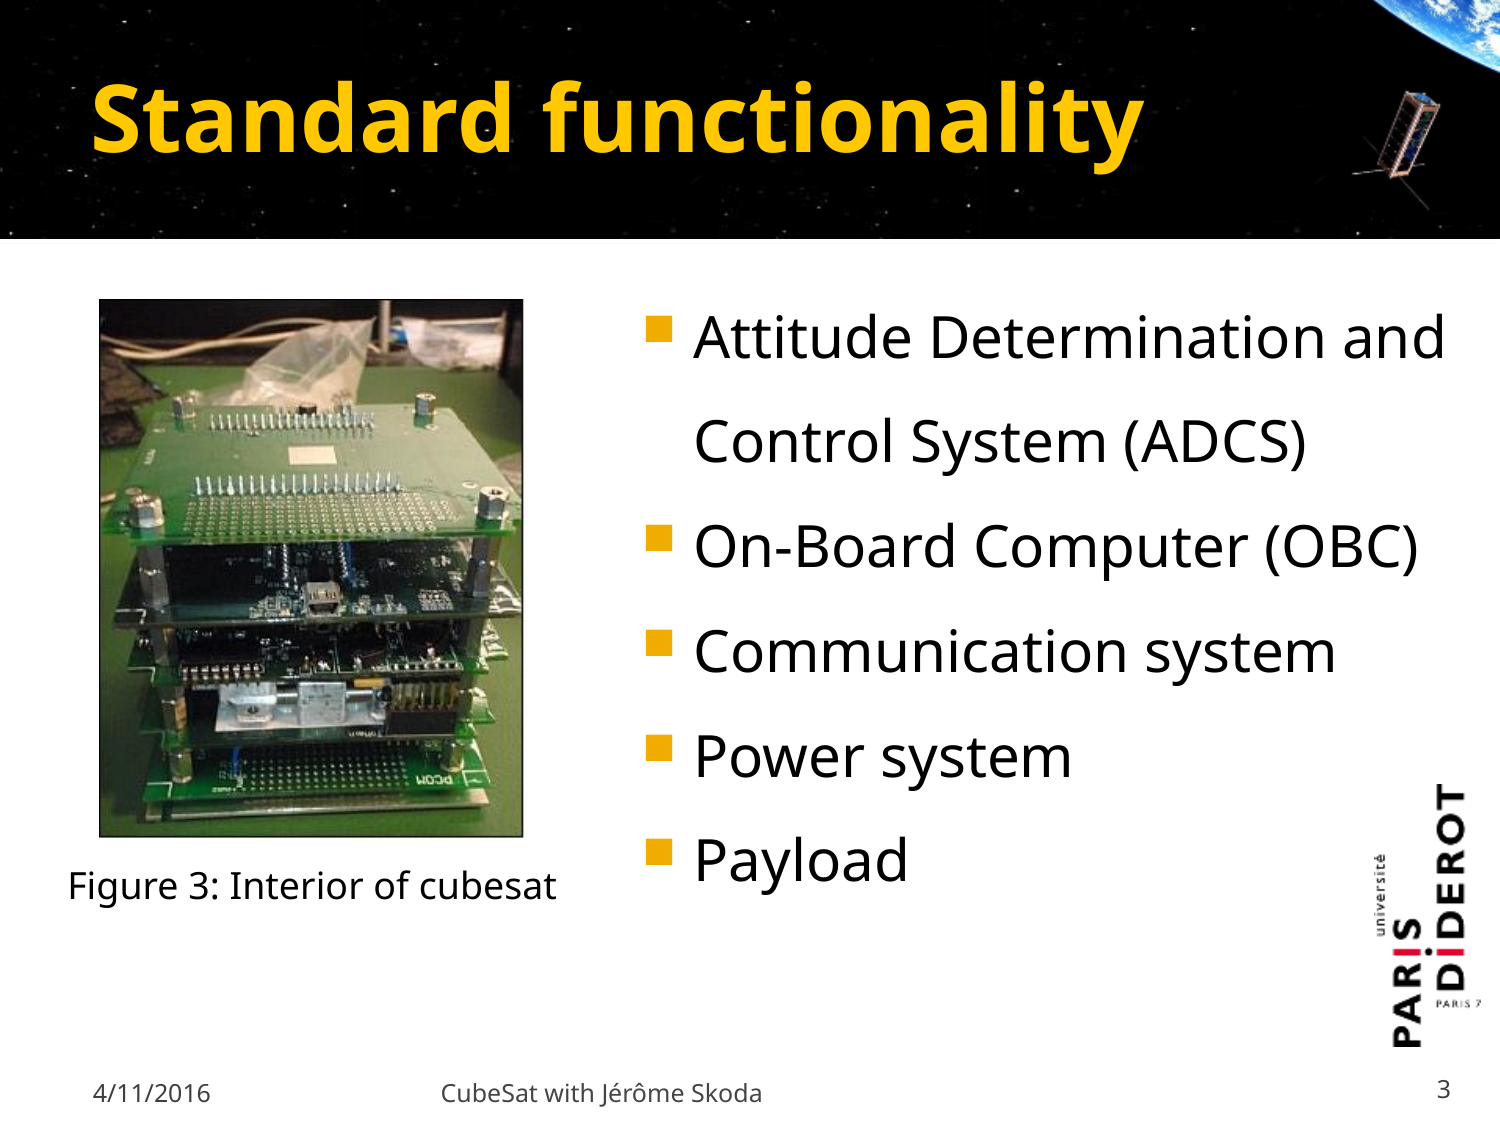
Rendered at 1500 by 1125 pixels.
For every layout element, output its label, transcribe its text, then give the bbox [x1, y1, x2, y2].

picture [99, 299, 525, 841]
slide_number <number> [1345, 1062, 1467, 1108]
title Standard functionality [75, 12, 1425, 218]
picture [0, 0, 1500, 239]
picture [1374, 784, 1481, 1047]
footer CubeSat with Jérôme Skoda [433, 1062, 1337, 1108]
slide_number 4/11/2016 [75, 1062, 425, 1108]
text_box Figure 3: Interior of cubesat [52, 855, 573, 915]
list Attitude Determination and Control System (ADCS) On-Board Computer (OBC) Communication system Power system Payload [612, 249, 1488, 1009]
